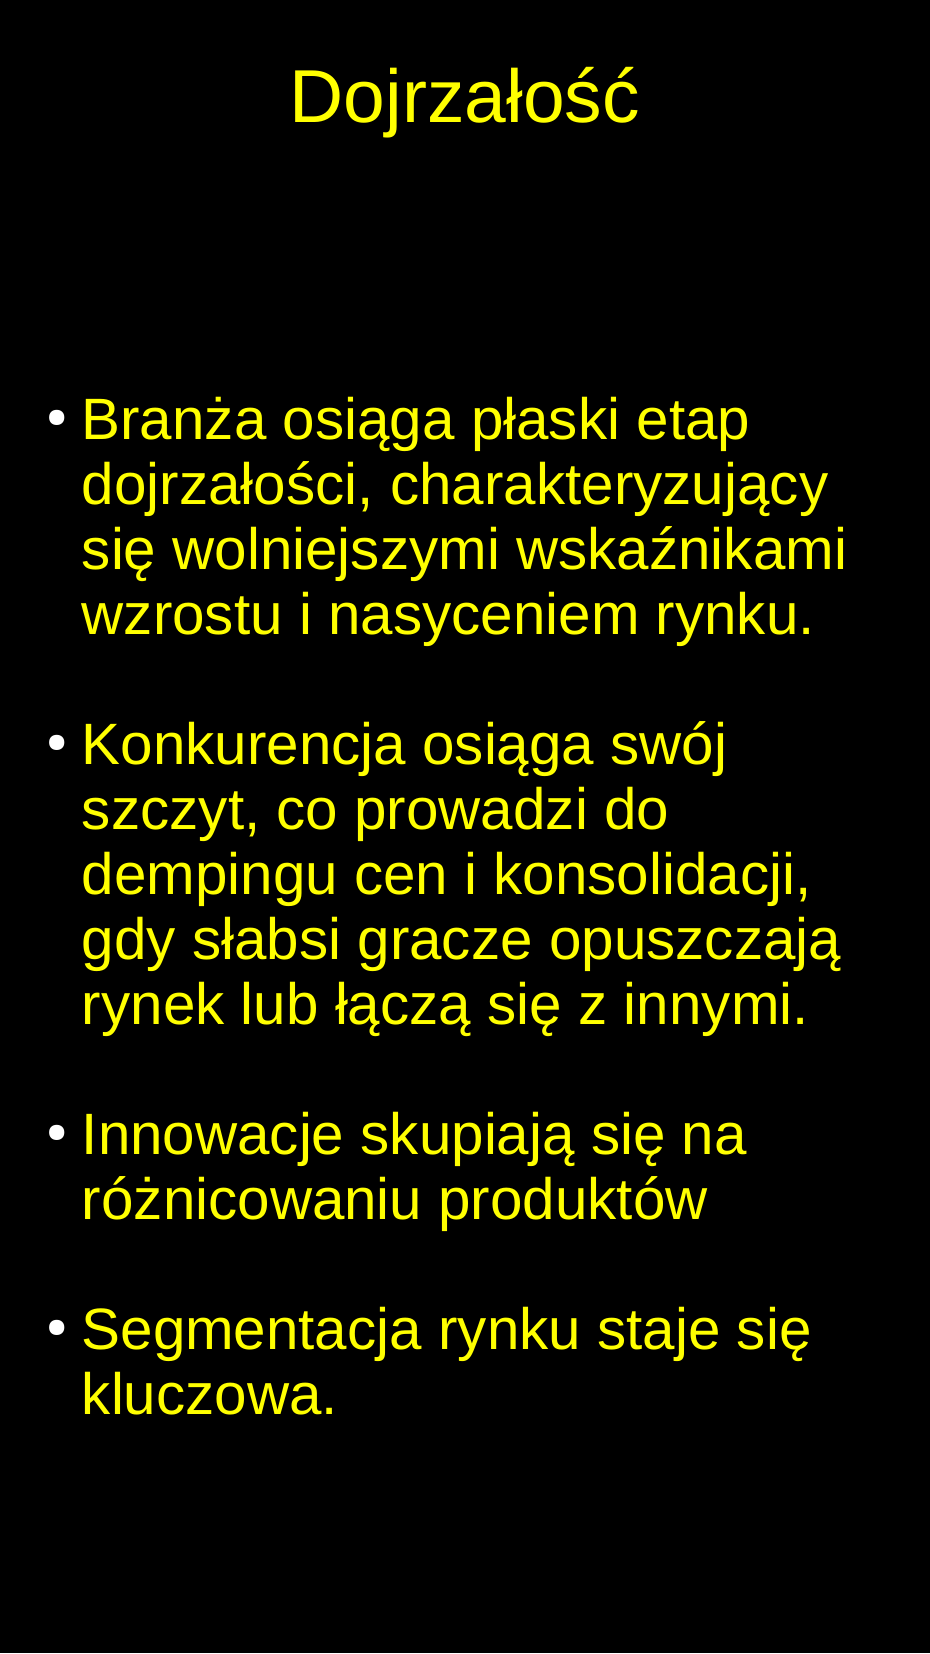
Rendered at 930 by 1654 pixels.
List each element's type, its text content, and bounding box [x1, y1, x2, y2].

subtitle Branża osiąga płaski etap dojrzałości, charakteryzujący się wolniejszymi wskaźnikami wzrostu i nasyceniem rynku. Konkurencja osiąga swój szczyt, co prowadzi do dempingu cen i konsolidacji, gdy słabsi gracze opuszczają rynek lub łączą się z innymi. Innowacje skupiają się na różnicowaniu produktów Segmentacja rynku staje się kluczowa. [46, 386, 884, 1575]
title Dojrzałość [46, 54, 884, 353]
